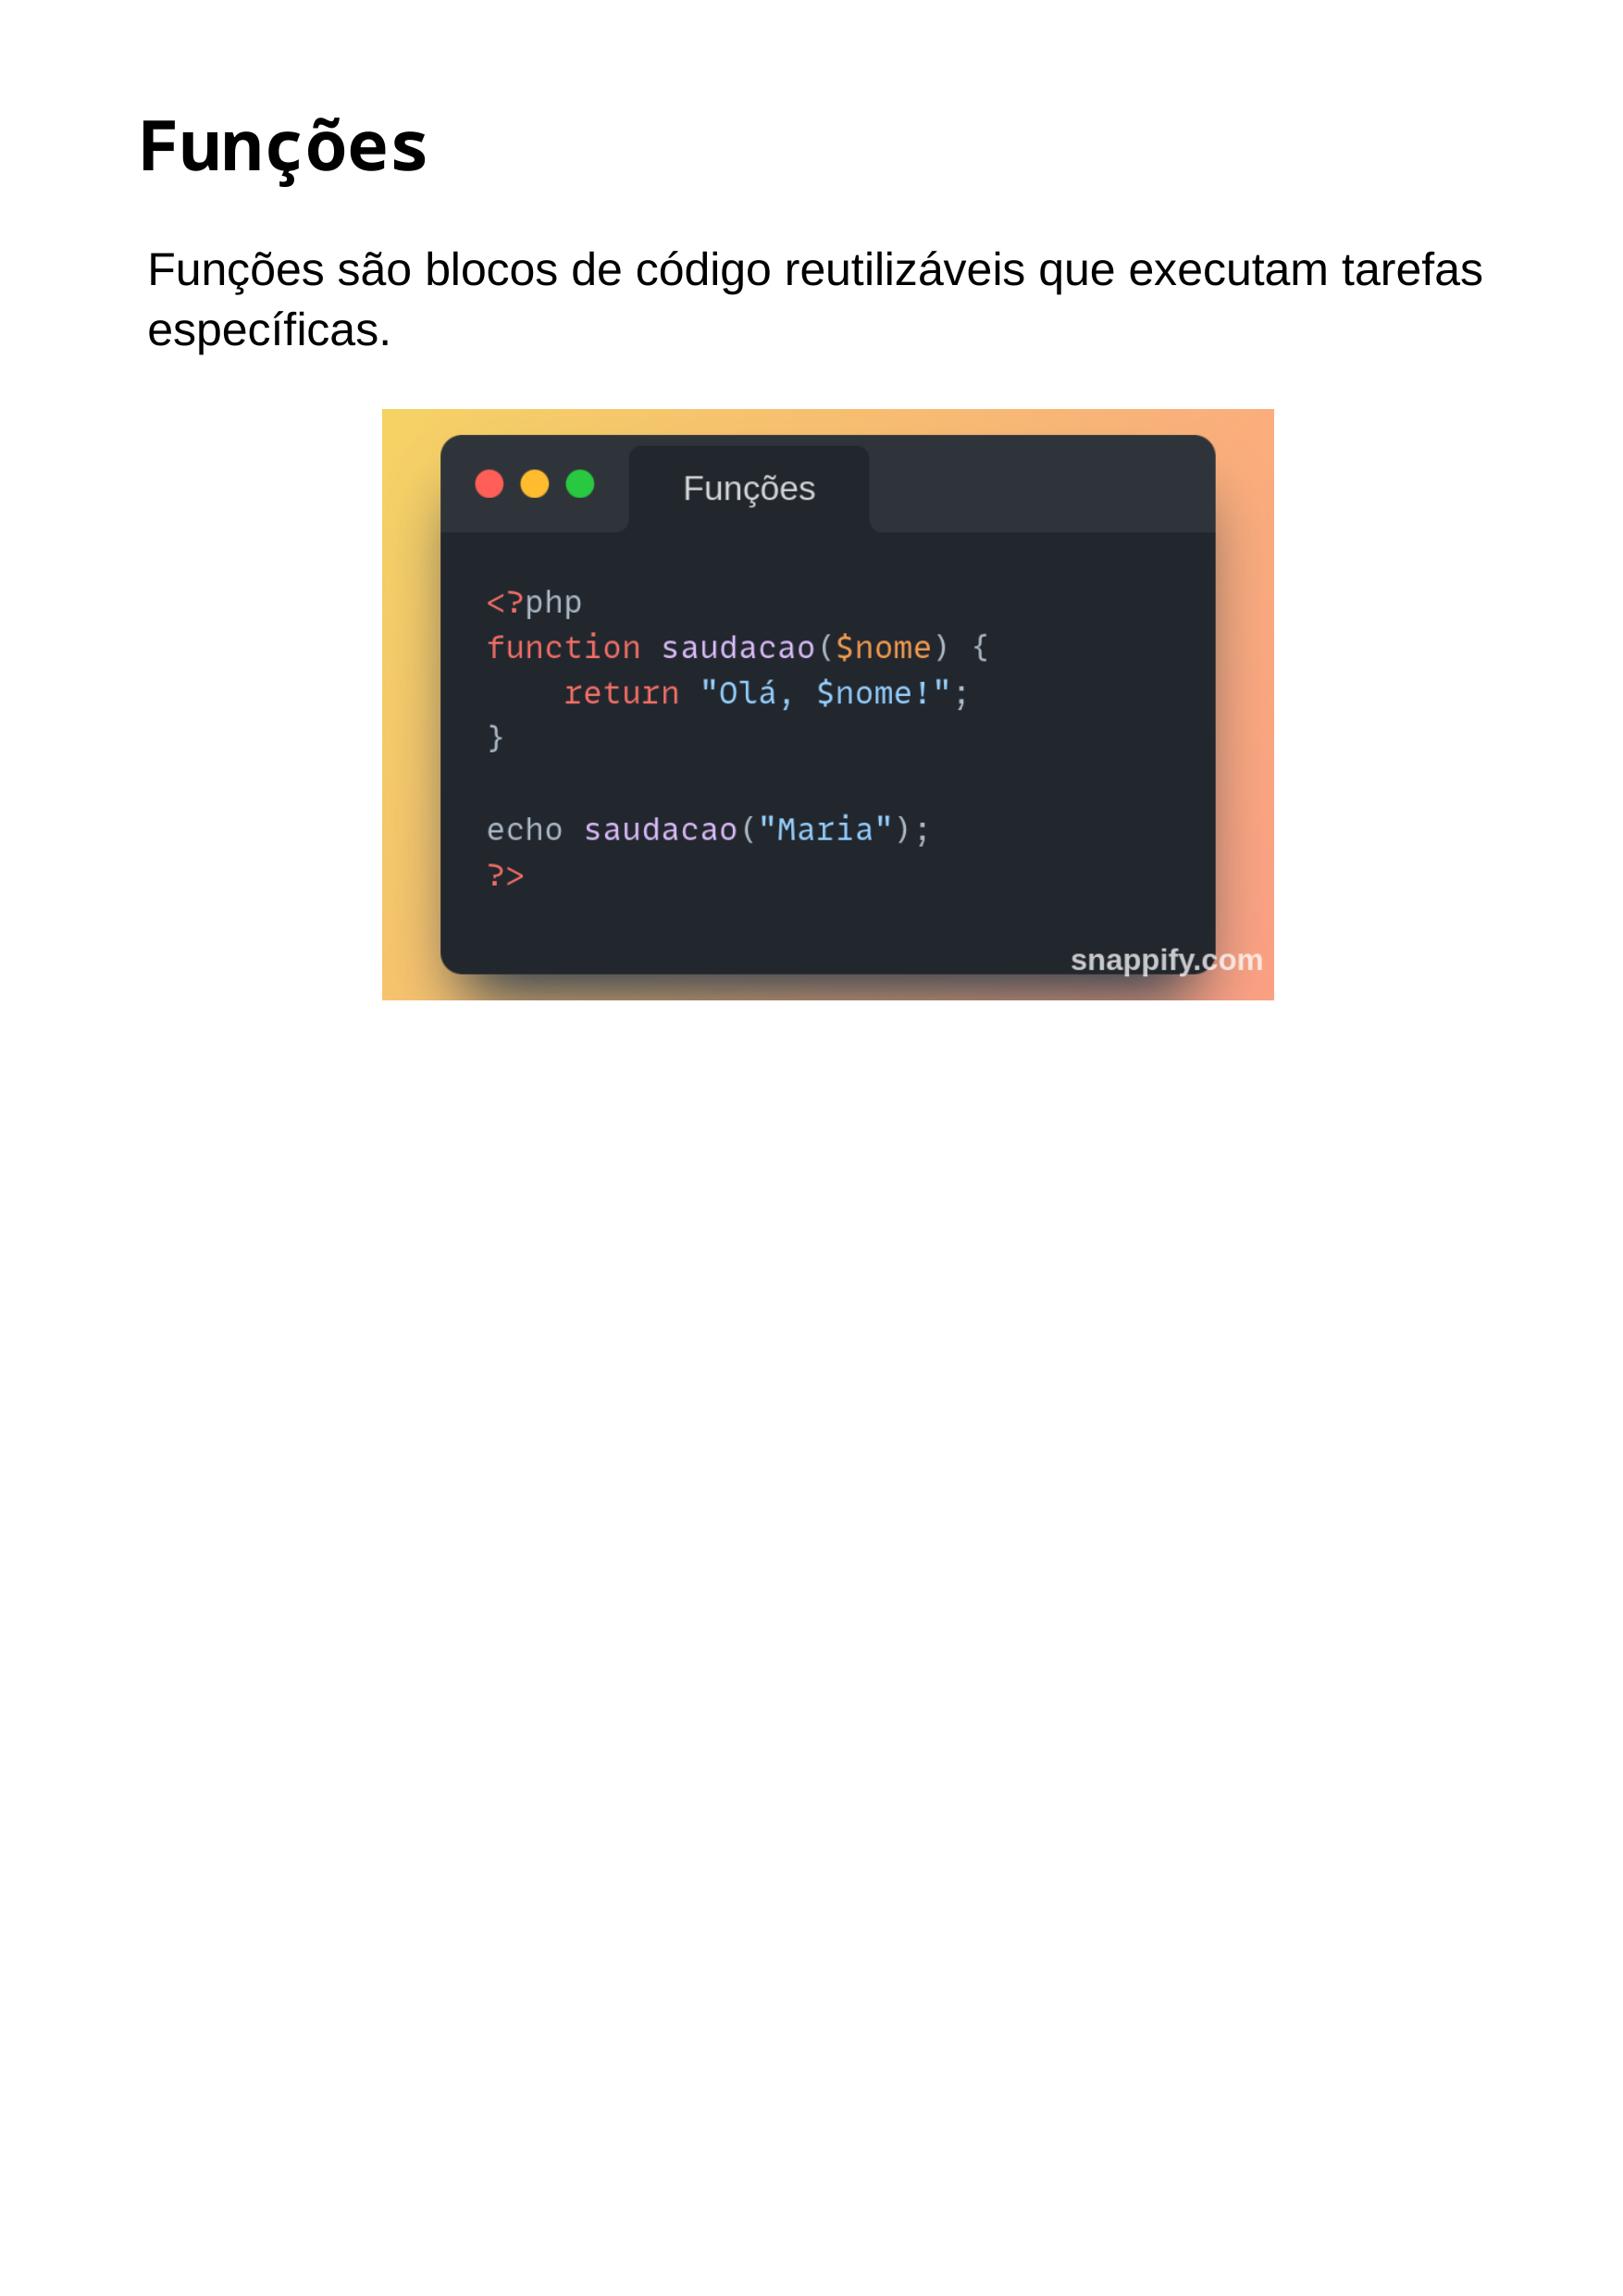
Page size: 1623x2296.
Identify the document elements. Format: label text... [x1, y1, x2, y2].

list Funções são blocos de código reutilizáveis que executam tarefas específicas. [81, 236, 1543, 465]
list Funções [81, 81, 1543, 192]
picture [382, 409, 1274, 1000]
